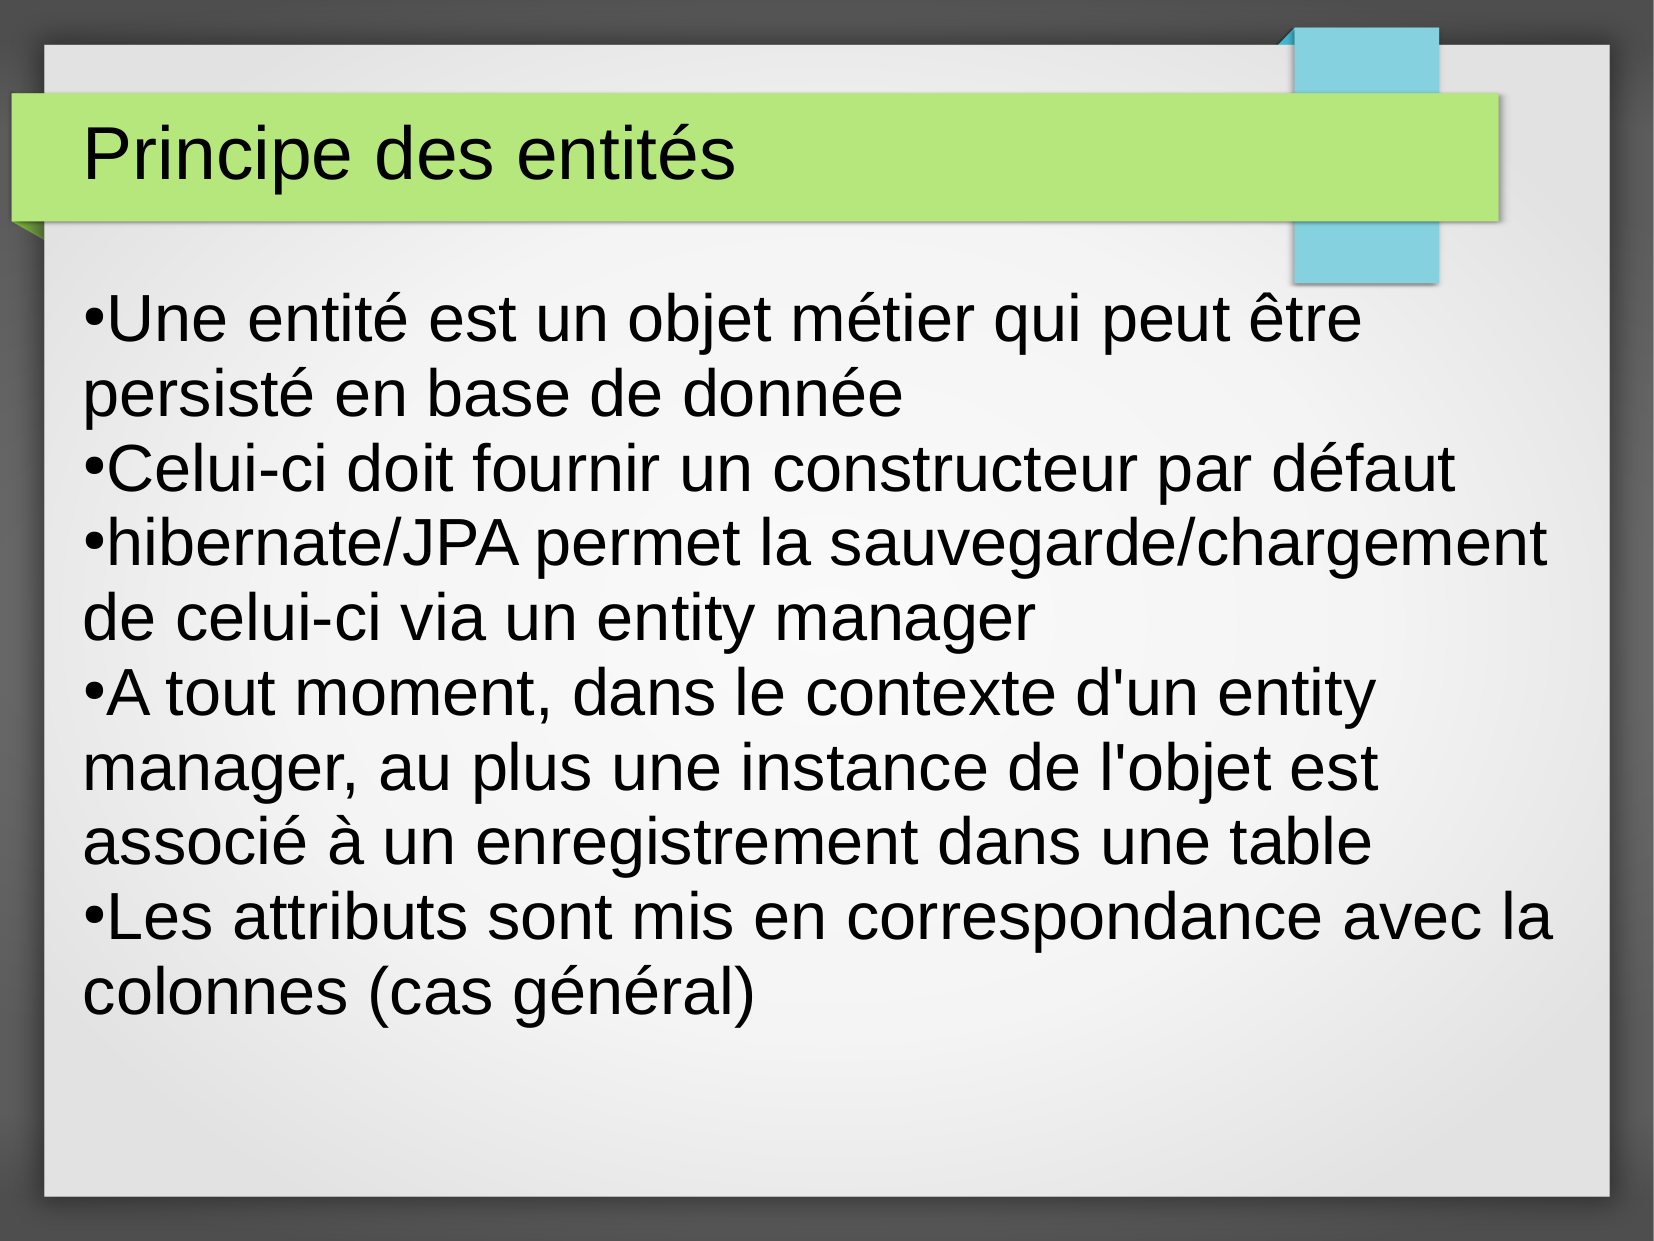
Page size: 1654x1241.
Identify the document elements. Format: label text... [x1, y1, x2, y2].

title Principe des entités [82, 94, 1264, 213]
picture [0, 0, 1654, 1241]
subtitle Une entité est un objet métier qui peut être persisté en base de donnée Celui-ci doit fournir un constructeur par défaut hibernate/JPA permet la sauvegarde/chargement de celui-ci via un entity manager A tout moment, dans le contexte d'un entity manager, au plus une instance de l'objet est associé à un enregistrement dans une table Les attributs sont mis en correspondance avec la colonnes (cas général) [82, 281, 1571, 1029]
